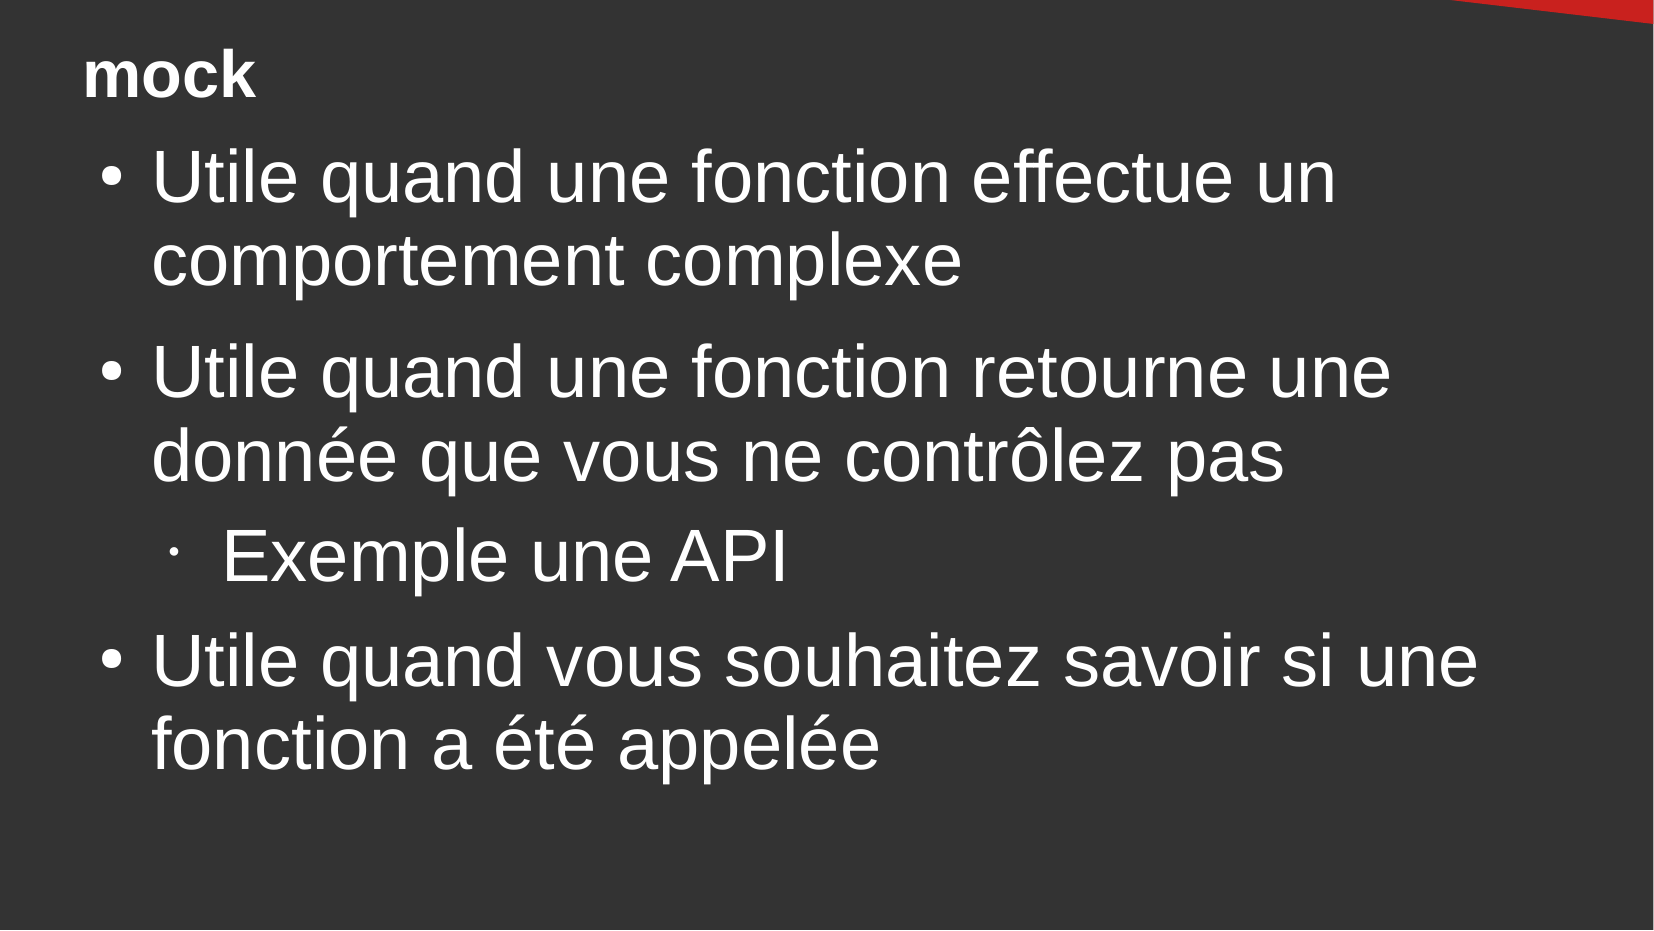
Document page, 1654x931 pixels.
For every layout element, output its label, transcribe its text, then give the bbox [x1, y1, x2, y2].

text_box [1450, 0, 1654, 25]
list Utile quand une fonction effectue un comportement complexe Utile quand une fonction retourne une donnée que vous ne contrôlez pas Exemple une API Utile quand vous souhaitez savoir si une fonction a été appelée [80, 135, 1619, 792]
title mock [82, 37, 1571, 112]
